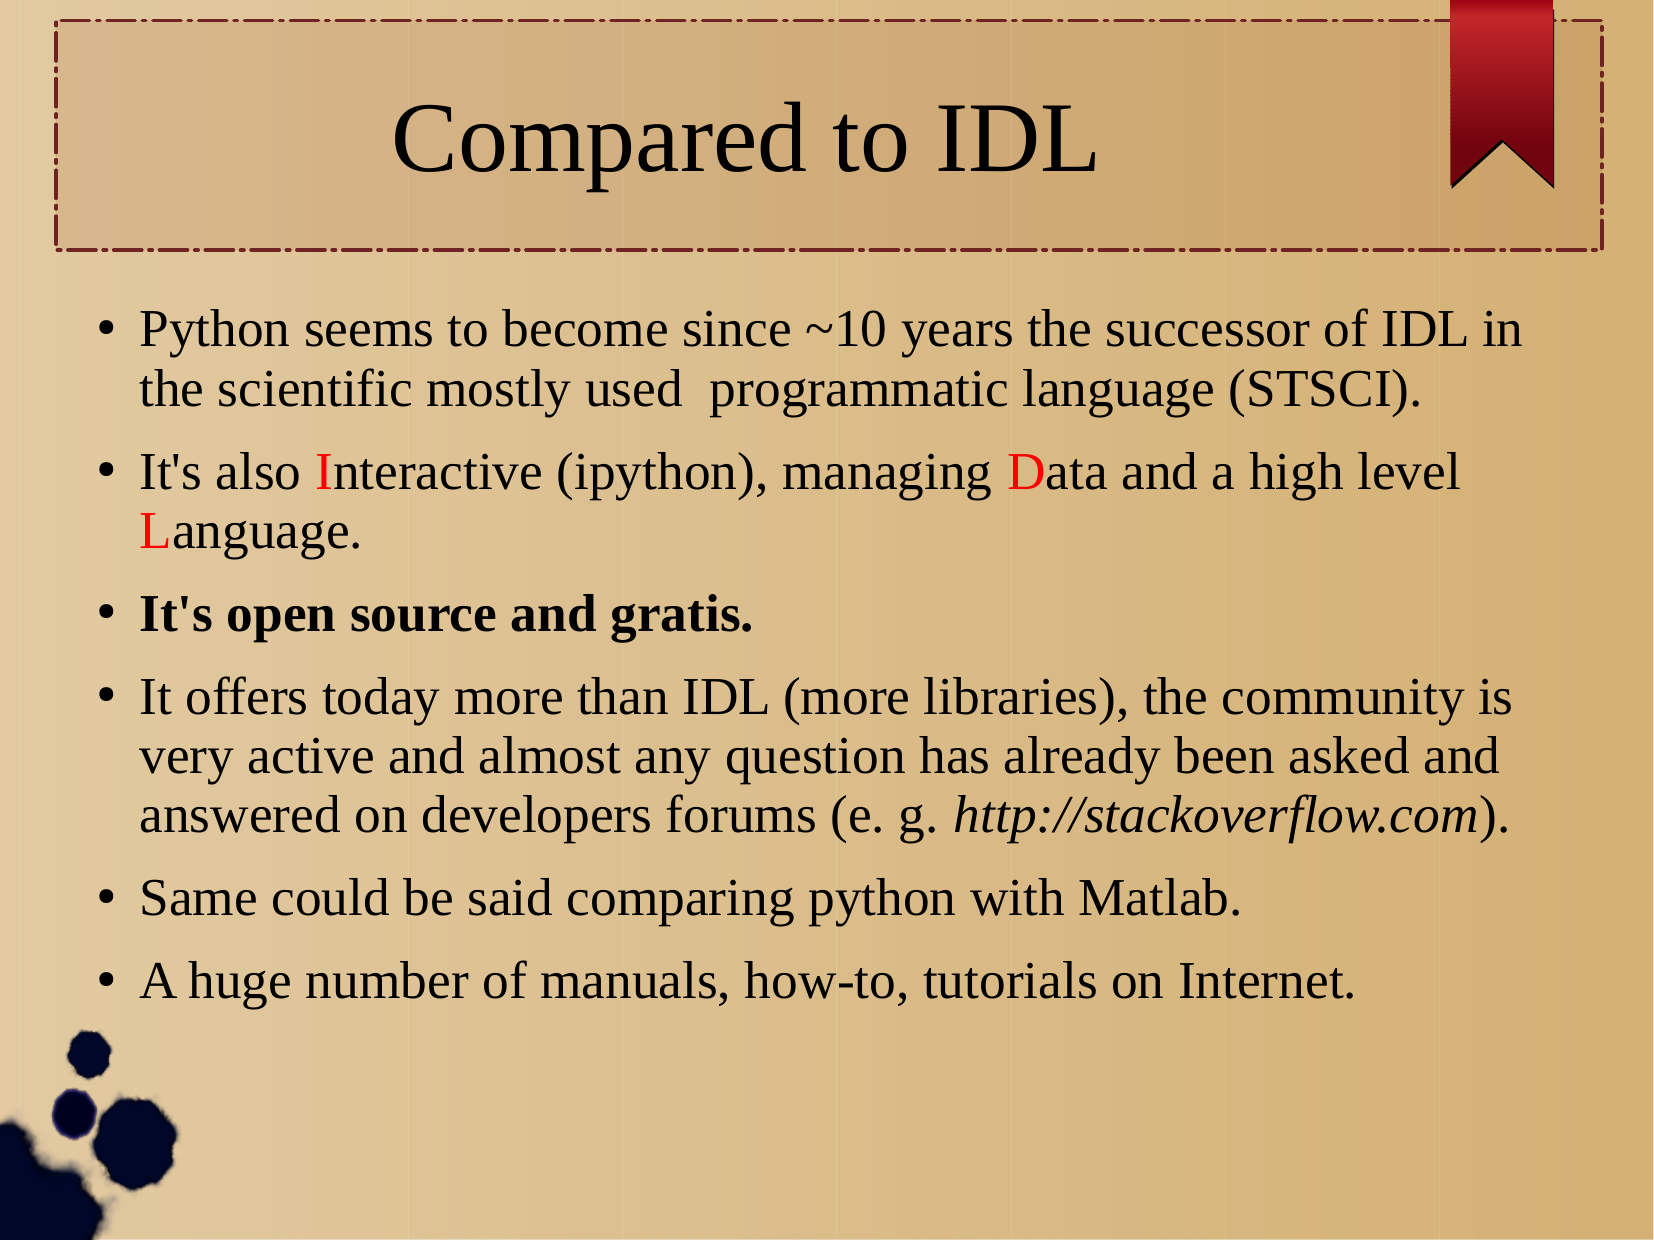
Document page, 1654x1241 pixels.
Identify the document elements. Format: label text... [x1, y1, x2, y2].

title Compared to IDL [82, 47, 1412, 229]
list Python seems to become since ~10 years the successor of IDL in the scientific mostly used programmatic language (STSCI). It's also Interactive (ipython), managing Data and a high level Language. It's open source and gratis. It offers today more than IDL (more libraries), the community is very active and almost any question has already been asked and answered on developers forums (e. g. http://stackoverflow.com). Same could be said comparing python with Matlab. A huge number of manuals, how-to, tutorials on Internet. [82, 299, 1571, 1019]
